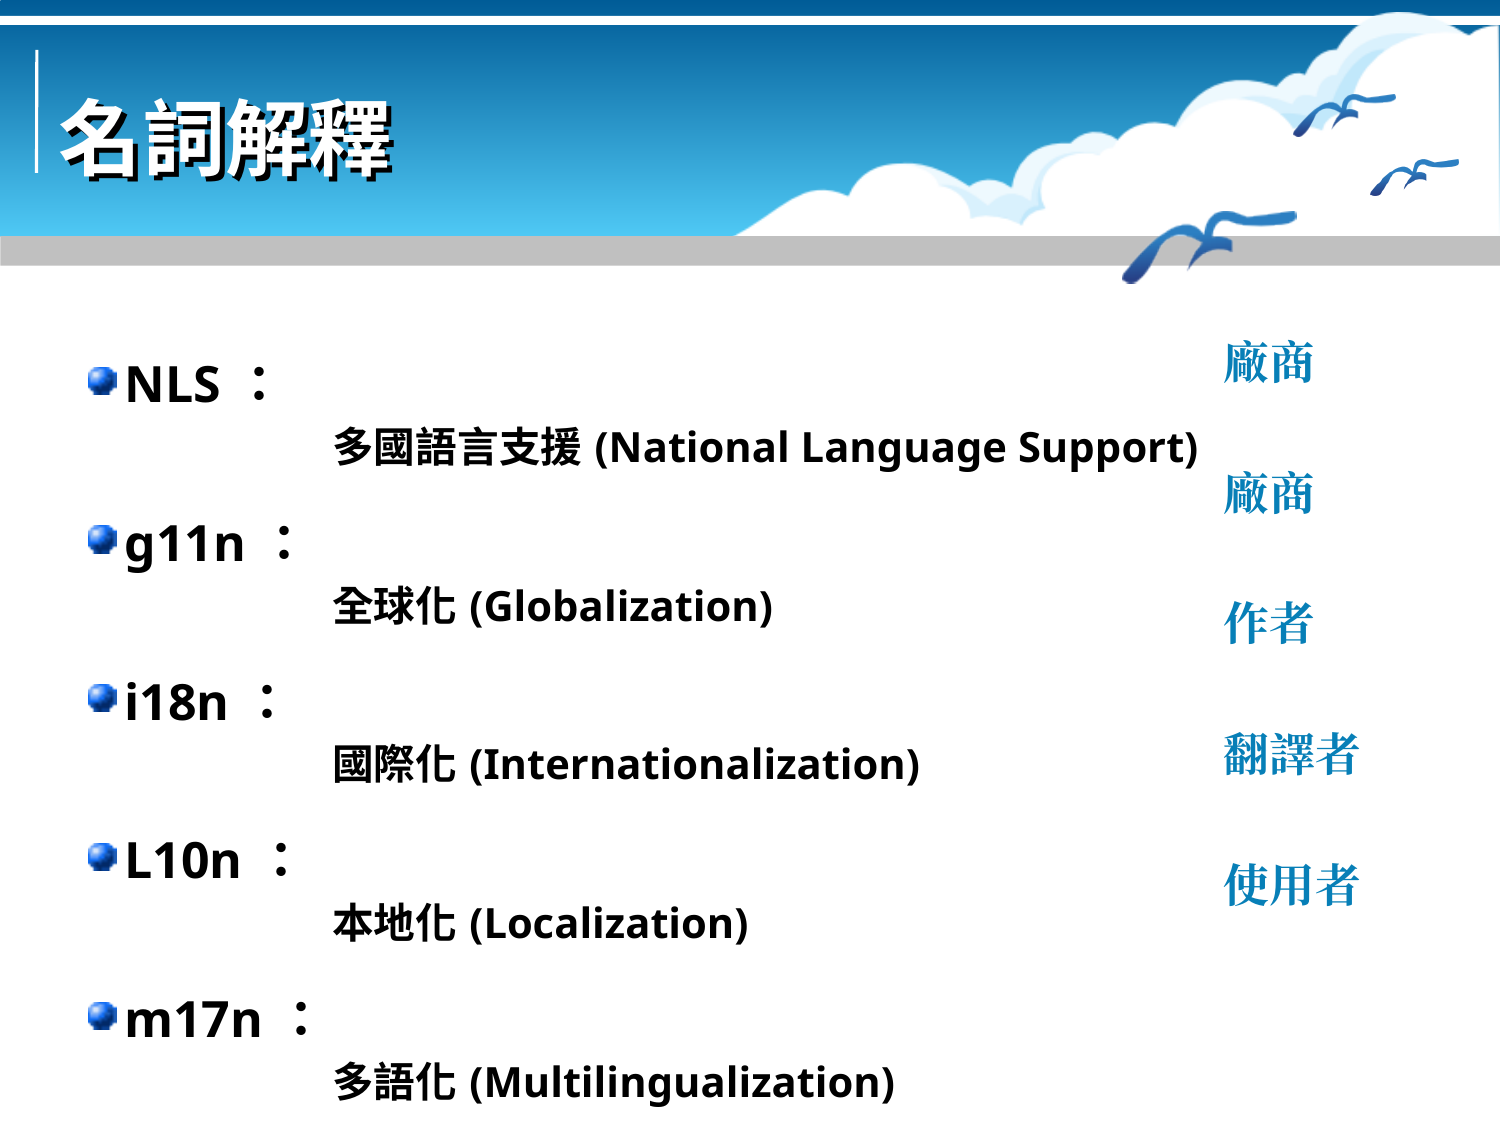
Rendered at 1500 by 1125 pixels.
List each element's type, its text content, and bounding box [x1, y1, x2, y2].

list 廠商 廠商 作者 翻譯者 使用者 [1111, 293, 1388, 977]
title 名詞解釋 [59, 86, 1465, 186]
picture [730, 12, 1500, 284]
list NLS： 多國語言支援(National Language Support) g11n： 全球化(Globalization) i18n： 國際化(Internationalization) L10n： 本地化(Localization) m17n： 多語化(Multilingualization) [88, 344, 1218, 1095]
